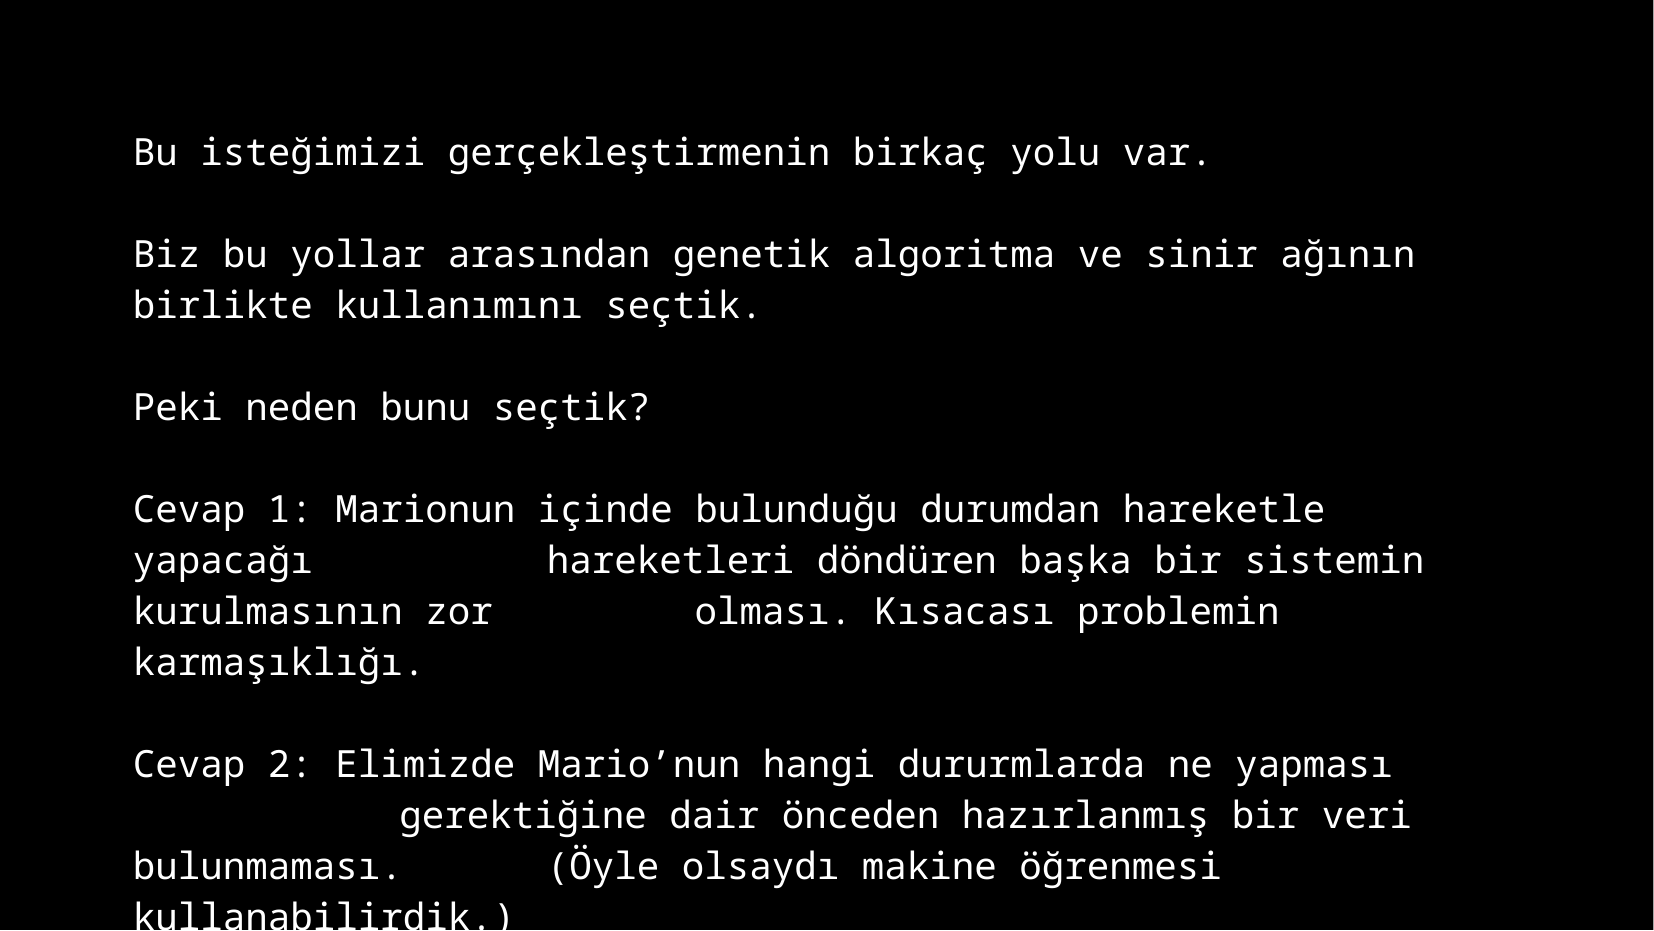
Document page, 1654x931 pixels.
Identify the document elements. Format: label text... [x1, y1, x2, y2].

text_box Bu isteğimizi gerçekleştirmenin birkaç yolu var. Biz bu yollar arasından genetik algoritma ve sinir ağının birlikte kullanımını seçtik. Peki neden bunu seçtik? Cevap 1: Marionun içinde bulunduğu durumdan hareketle yapacağı hareketleri döndüren başka bir sistemin kurulmasının zor olması. Kısacası problemin karmaşıklığı. Cevap 2: Elimizde Mario’nun hangi dururmlarda ne yapması gerektiğine dair önceden hazırlanmış bir veri bulunmaması. (Öyle olsaydı makine öğrenmesi kullanabilirdik.) [118, 118, 1536, 827]
